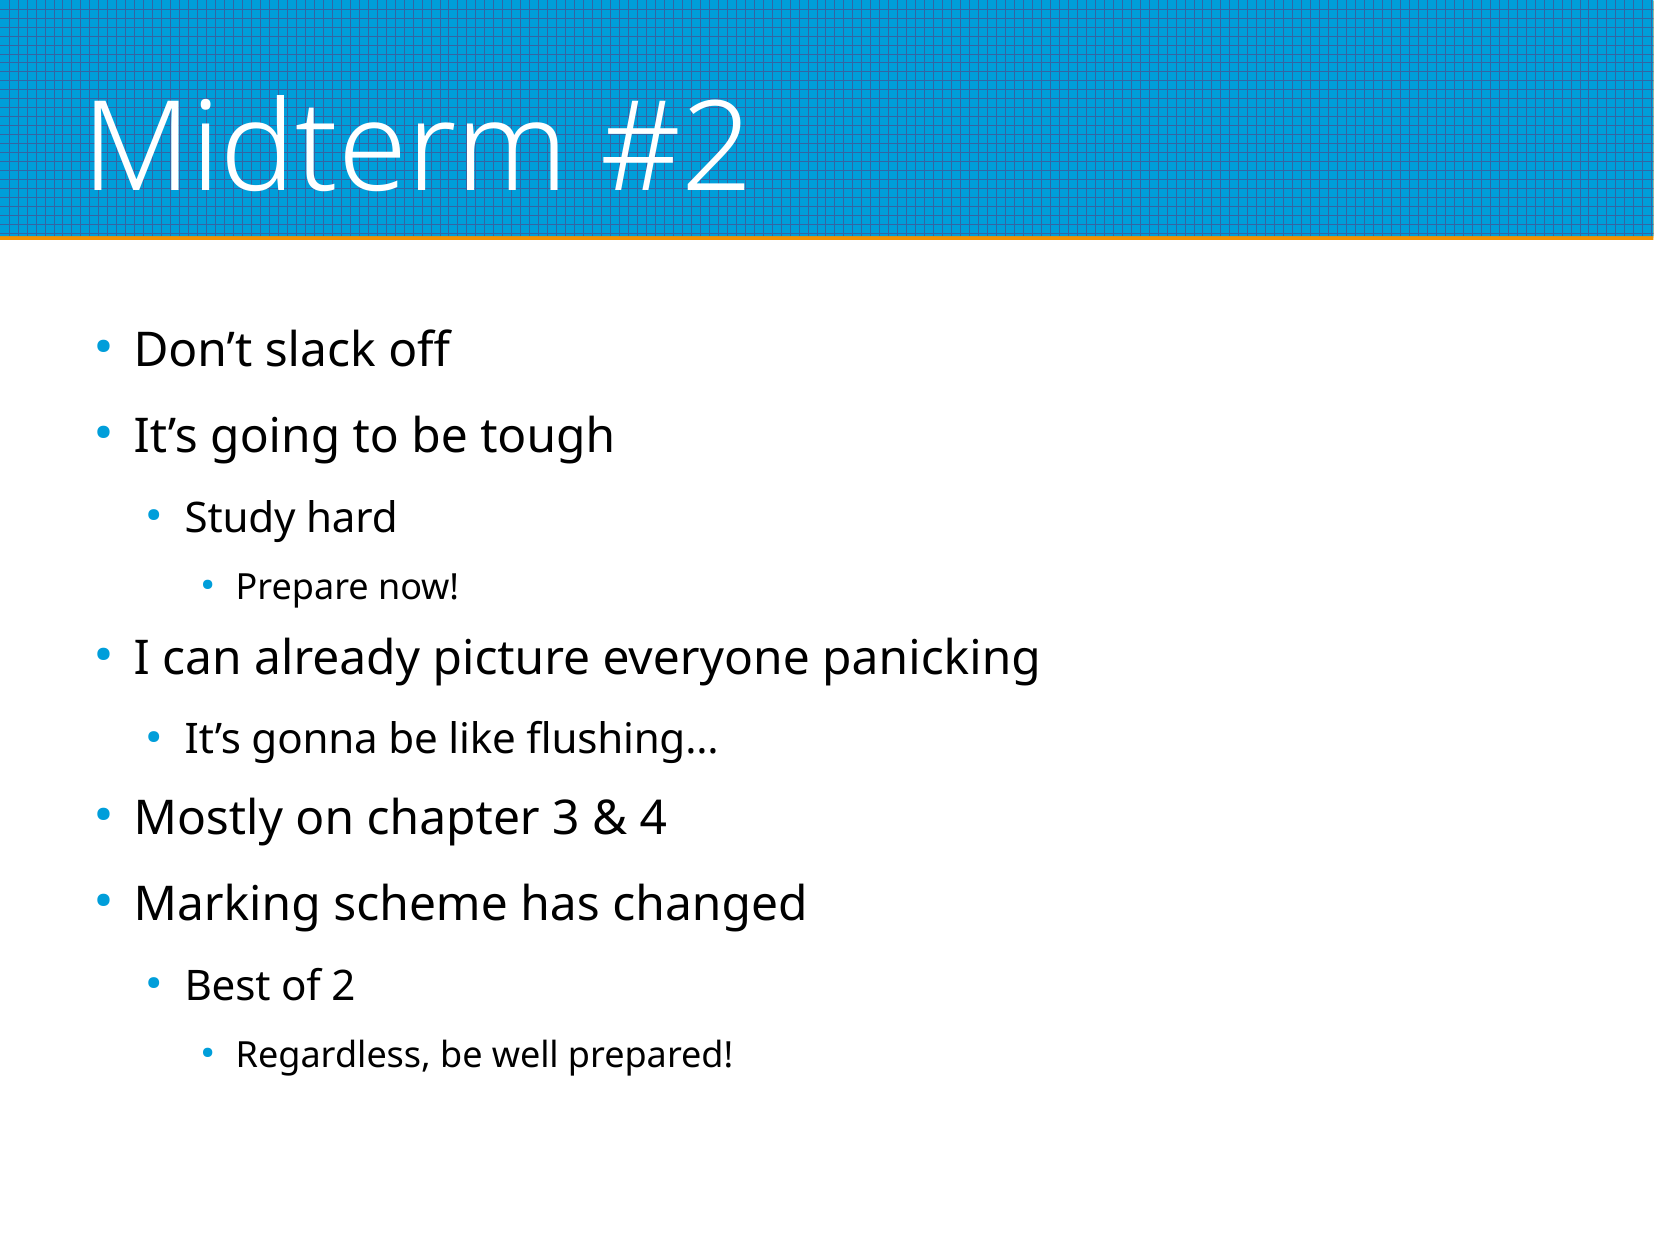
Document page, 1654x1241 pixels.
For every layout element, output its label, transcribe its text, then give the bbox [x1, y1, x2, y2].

title Midterm #2 [82, 19, 1571, 227]
list Don’t slack off It’s going to be tough Study hard Prepare now! I can already picture everyone panicking It’s gonna be like flushing… Mostly on chapter 3 & 4 Marking scheme has changed Best of 2 Regardless, be well prepared! [82, 314, 1563, 1081]
